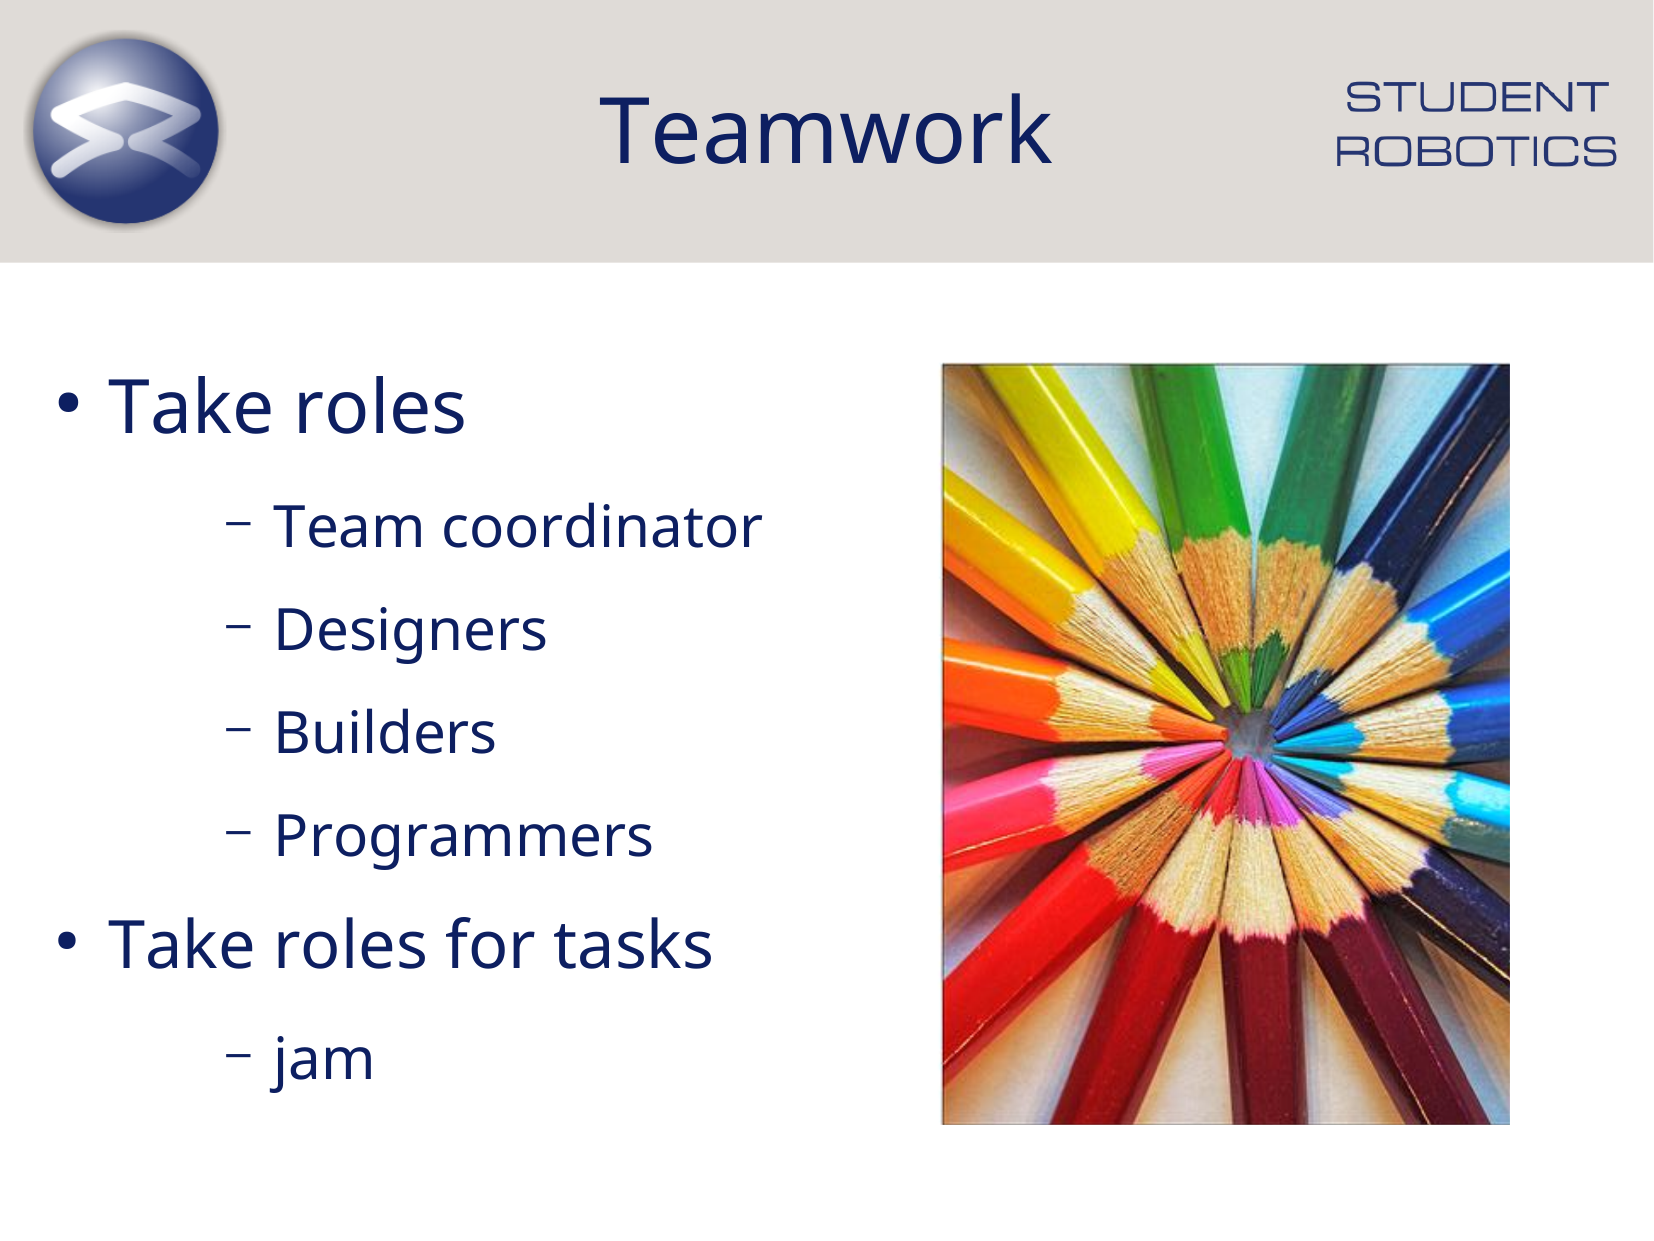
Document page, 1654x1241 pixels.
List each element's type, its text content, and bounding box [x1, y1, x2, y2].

picture [9, 19, 82, 245]
title Teamwork [82, 0, 1571, 257]
list Take roles Team coordinator Designers Builders Programmers Take roles for tasks jam [37, 353, 1613, 1241]
picture [937, 362, 1510, 1126]
picture [1571, 68, 1633, 174]
